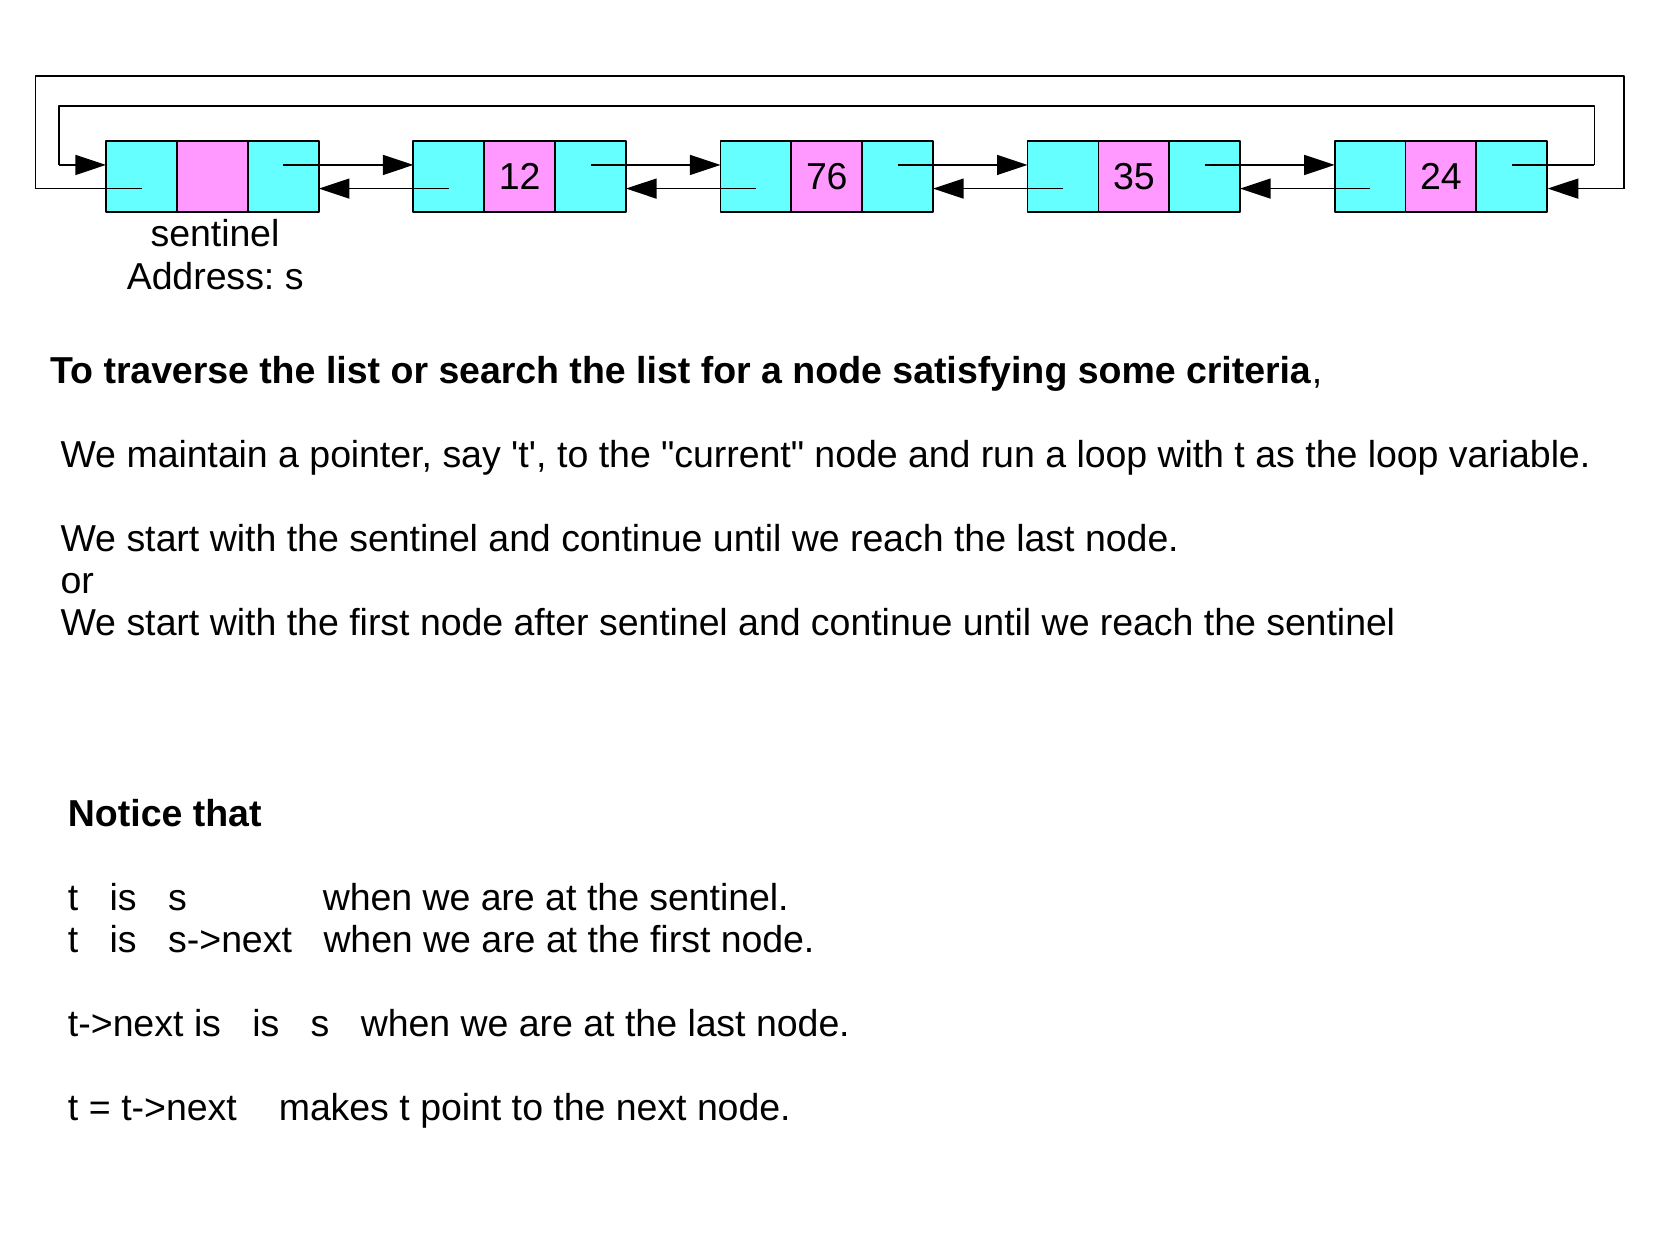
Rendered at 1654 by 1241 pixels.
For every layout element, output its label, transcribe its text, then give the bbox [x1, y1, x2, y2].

text_box [1027, 141, 1098, 213]
text_box [106, 141, 319, 213]
text_box Notice that t is s when we are at the sentinel. t is s->next when we are at the first node. t->next is is s when we are at the last node. t = t->next makes t point to the next node. [53, 785, 866, 1137]
text_box To traverse the list or search the list for a node satisfying some criteria, We maintain a pointer, say 't', to the "current" node and run a loop with t as the loop variable. We start with the sentinel and continue until we reach the last node. or We start with the first node after sentinel and continue until we reach the sentinel [35, 342, 1606, 652]
text_box [863, 141, 934, 213]
text_box [720, 141, 791, 213]
text_box 35 [1098, 141, 1170, 213]
text_box [1477, 141, 1548, 213]
text_box [1334, 141, 1405, 213]
text_box [1170, 141, 1241, 213]
text_box 12 [484, 141, 556, 213]
text_box 24 [1405, 141, 1477, 213]
text_box sentinel [135, 205, 295, 248]
text_box 76 [791, 141, 863, 213]
text_box [413, 141, 484, 213]
text_box Address: s [112, 248, 319, 305]
text_box [556, 141, 626, 213]
